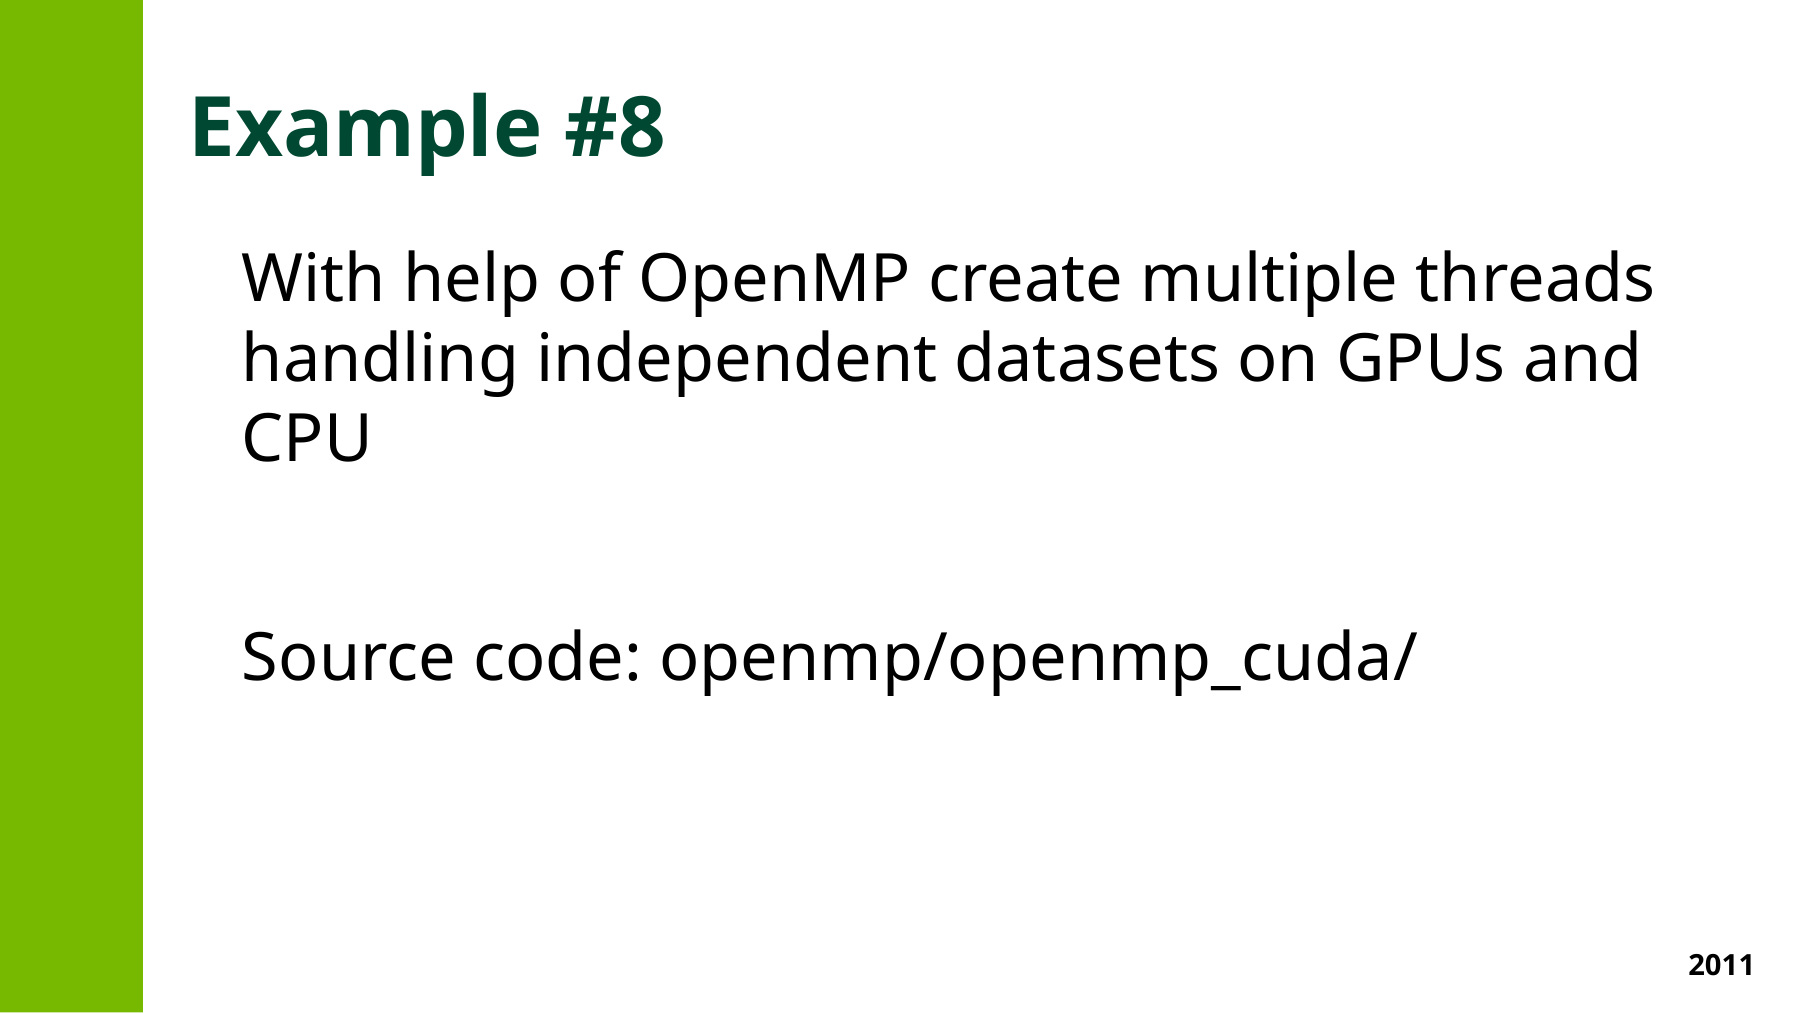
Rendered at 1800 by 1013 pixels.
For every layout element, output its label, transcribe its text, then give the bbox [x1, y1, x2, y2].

list With help of OpenMP create multiple threads handling independent datasets on GPUs and CPU Source code: openmp/openmp_cuda/ [188, 227, 1733, 976]
title Example #8 [188, 40, 1733, 211]
